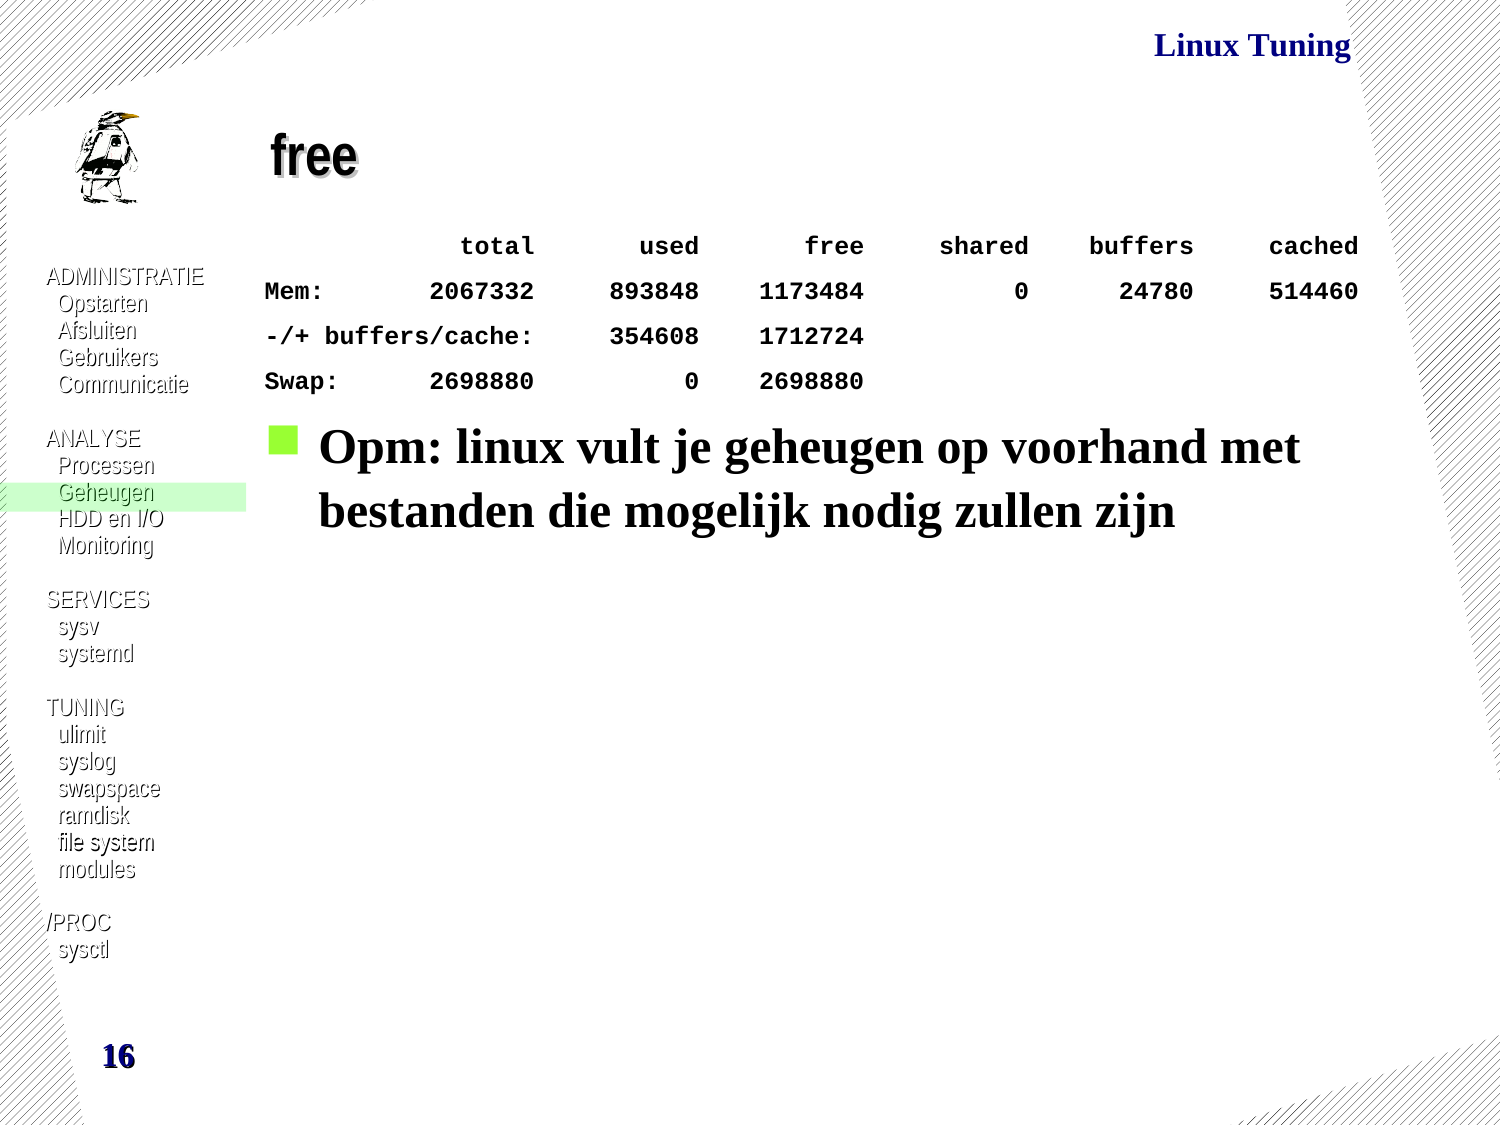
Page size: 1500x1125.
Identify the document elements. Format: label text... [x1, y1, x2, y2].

picture [57, 105, 143, 206]
text_box [0, 482, 247, 512]
title free [270, 41, 1500, 250]
list total used free shared buffers cached Mem: 2067332 893848 1173484 0 24780 514460 -/+ buffers/cache: 354608 1712724 Swap: 2698880 0 2698880 Opm: linux vult je geheugen op voorhand met bestanden die mogelijk nodig zullen zijn [264, 229, 1486, 882]
